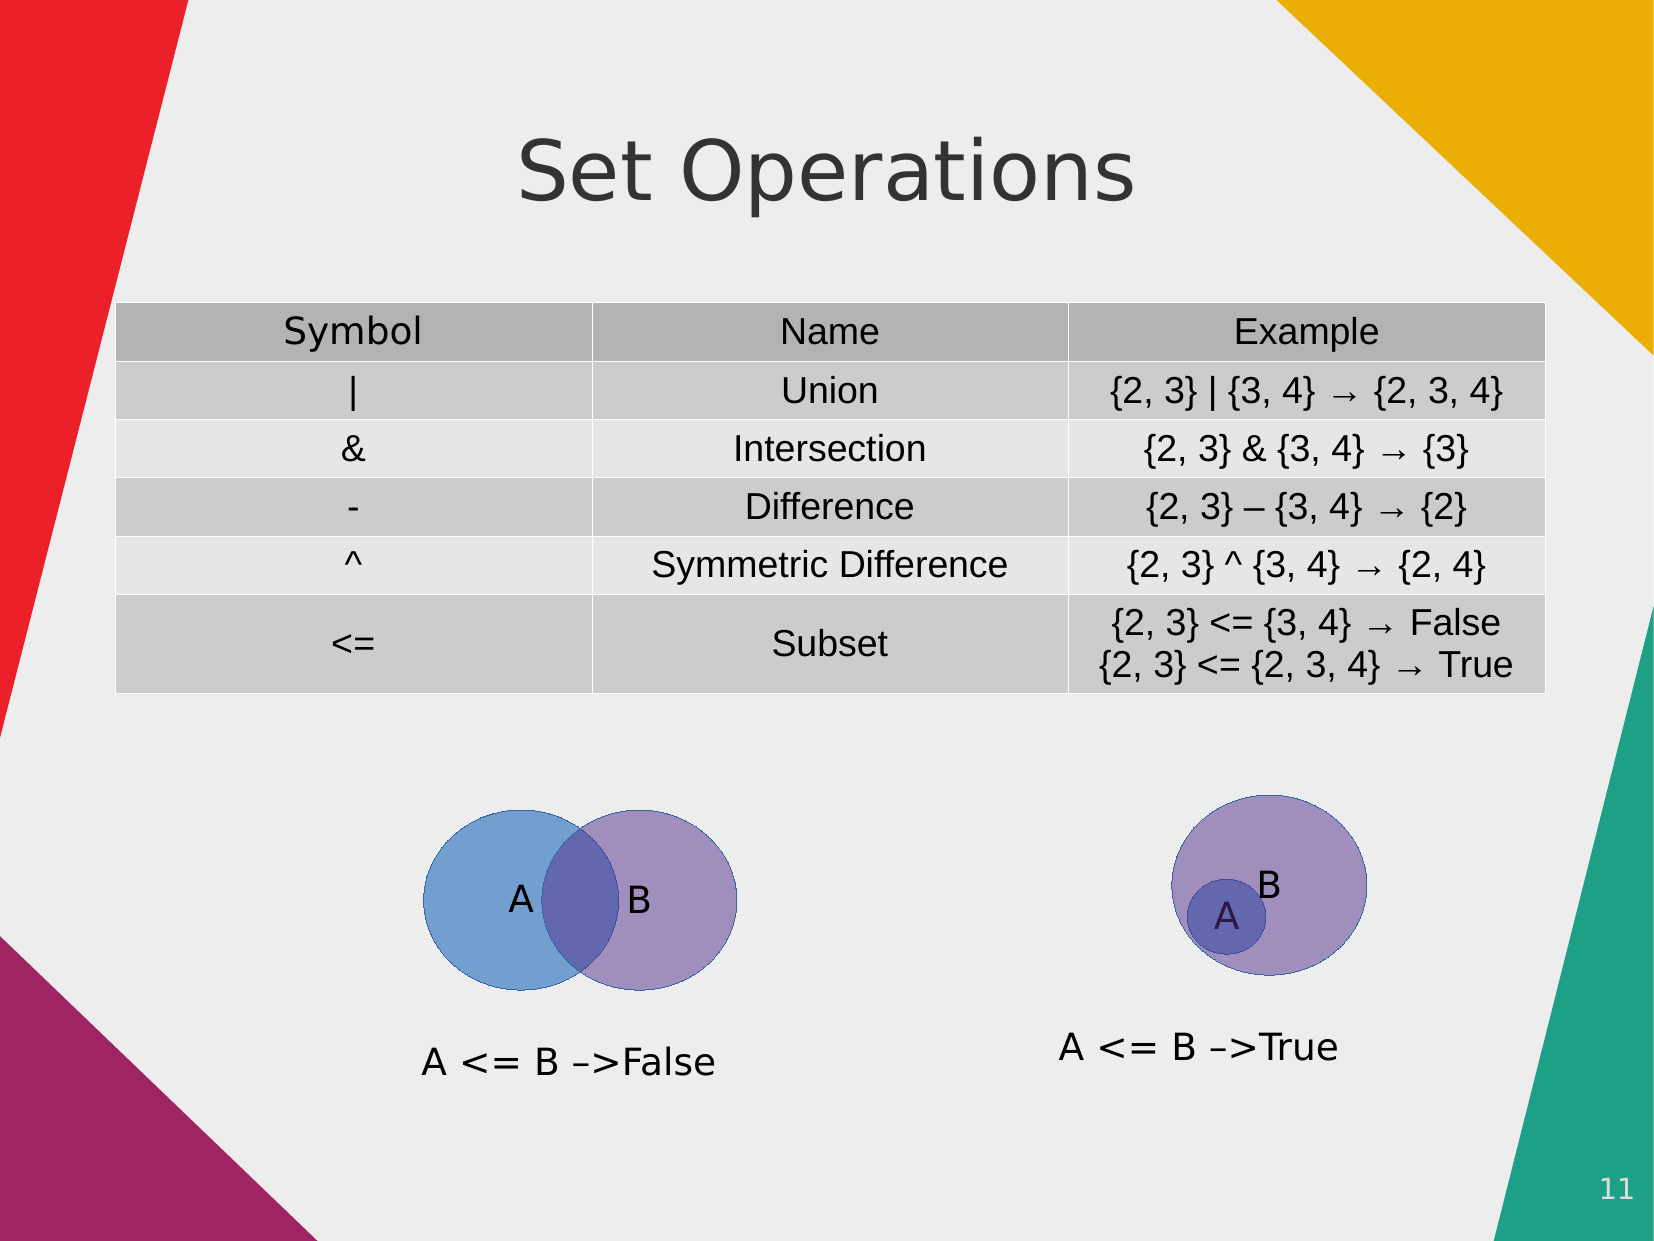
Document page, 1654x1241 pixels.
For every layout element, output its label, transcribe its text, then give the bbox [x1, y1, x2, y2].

table_cell Difference [593, 478, 1068, 536]
text_box A <= B –>False [315, 990, 823, 1092]
table_cell | [116, 362, 592, 419]
table_header Example [1069, 303, 1545, 361]
table_cell Intersection [593, 420, 1068, 477]
table_cell {2, 3} <= {3, 4} → False {2, 3} <= {2, 3, 4} → True [1069, 595, 1545, 693]
table_cell ^ [116, 537, 592, 594]
table_cell <= [116, 595, 592, 693]
table_cell - [116, 478, 592, 536]
table_cell Subset [593, 595, 1068, 693]
table_header Symbol [116, 303, 592, 361]
table_header Name [593, 303, 1068, 361]
text_box B [1171, 795, 1367, 975]
text_box B [541, 810, 737, 990]
table_cell {2, 3} & {3, 4} → {3} [1069, 420, 1545, 477]
table_cell Union [593, 362, 1068, 419]
table_cell {2, 3} – {3, 4} → {2} [1069, 478, 1545, 536]
table_cell Symmetric Difference [593, 537, 1068, 594]
table_cell & [116, 420, 592, 477]
title Set Operations [114, 73, 1539, 271]
table_cell {2, 3} ^ {3, 4} → {2, 4} [1069, 537, 1545, 594]
text_box A <= B –>True [945, 975, 1453, 1077]
text_box A [423, 810, 580, 990]
table_cell {2, 3} | {3, 4} → {2, 3, 4} [1069, 362, 1545, 419]
